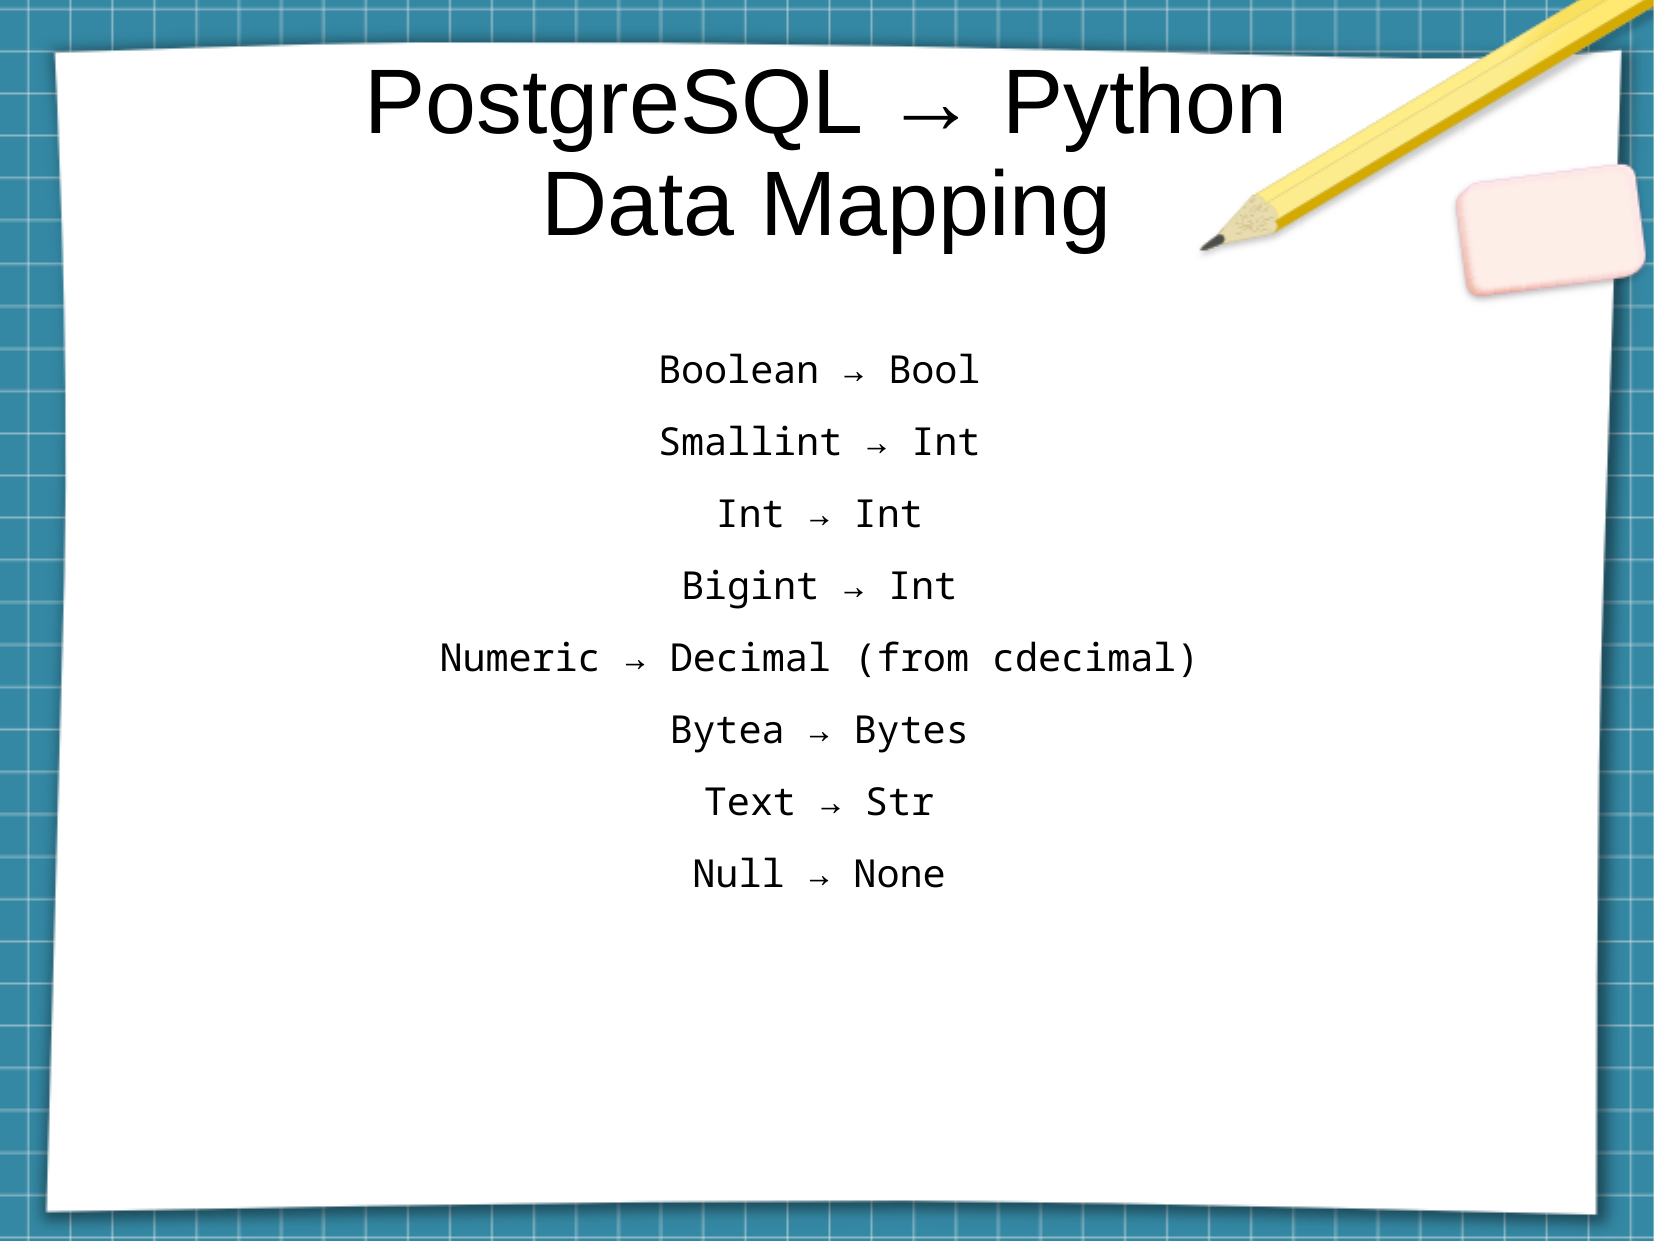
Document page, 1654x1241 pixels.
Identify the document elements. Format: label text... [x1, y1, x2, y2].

list Boolean → Bool Smallint → Int Int → Int Bigint → Int Numeric → Decimal (from cdecimal) Bytea → Bytes Text → Str Null → None [75, 340, 1564, 901]
picture [0, 0, 1654, 1241]
title PostgreSQL → Python Data Mapping [82, 49, 1571, 257]
